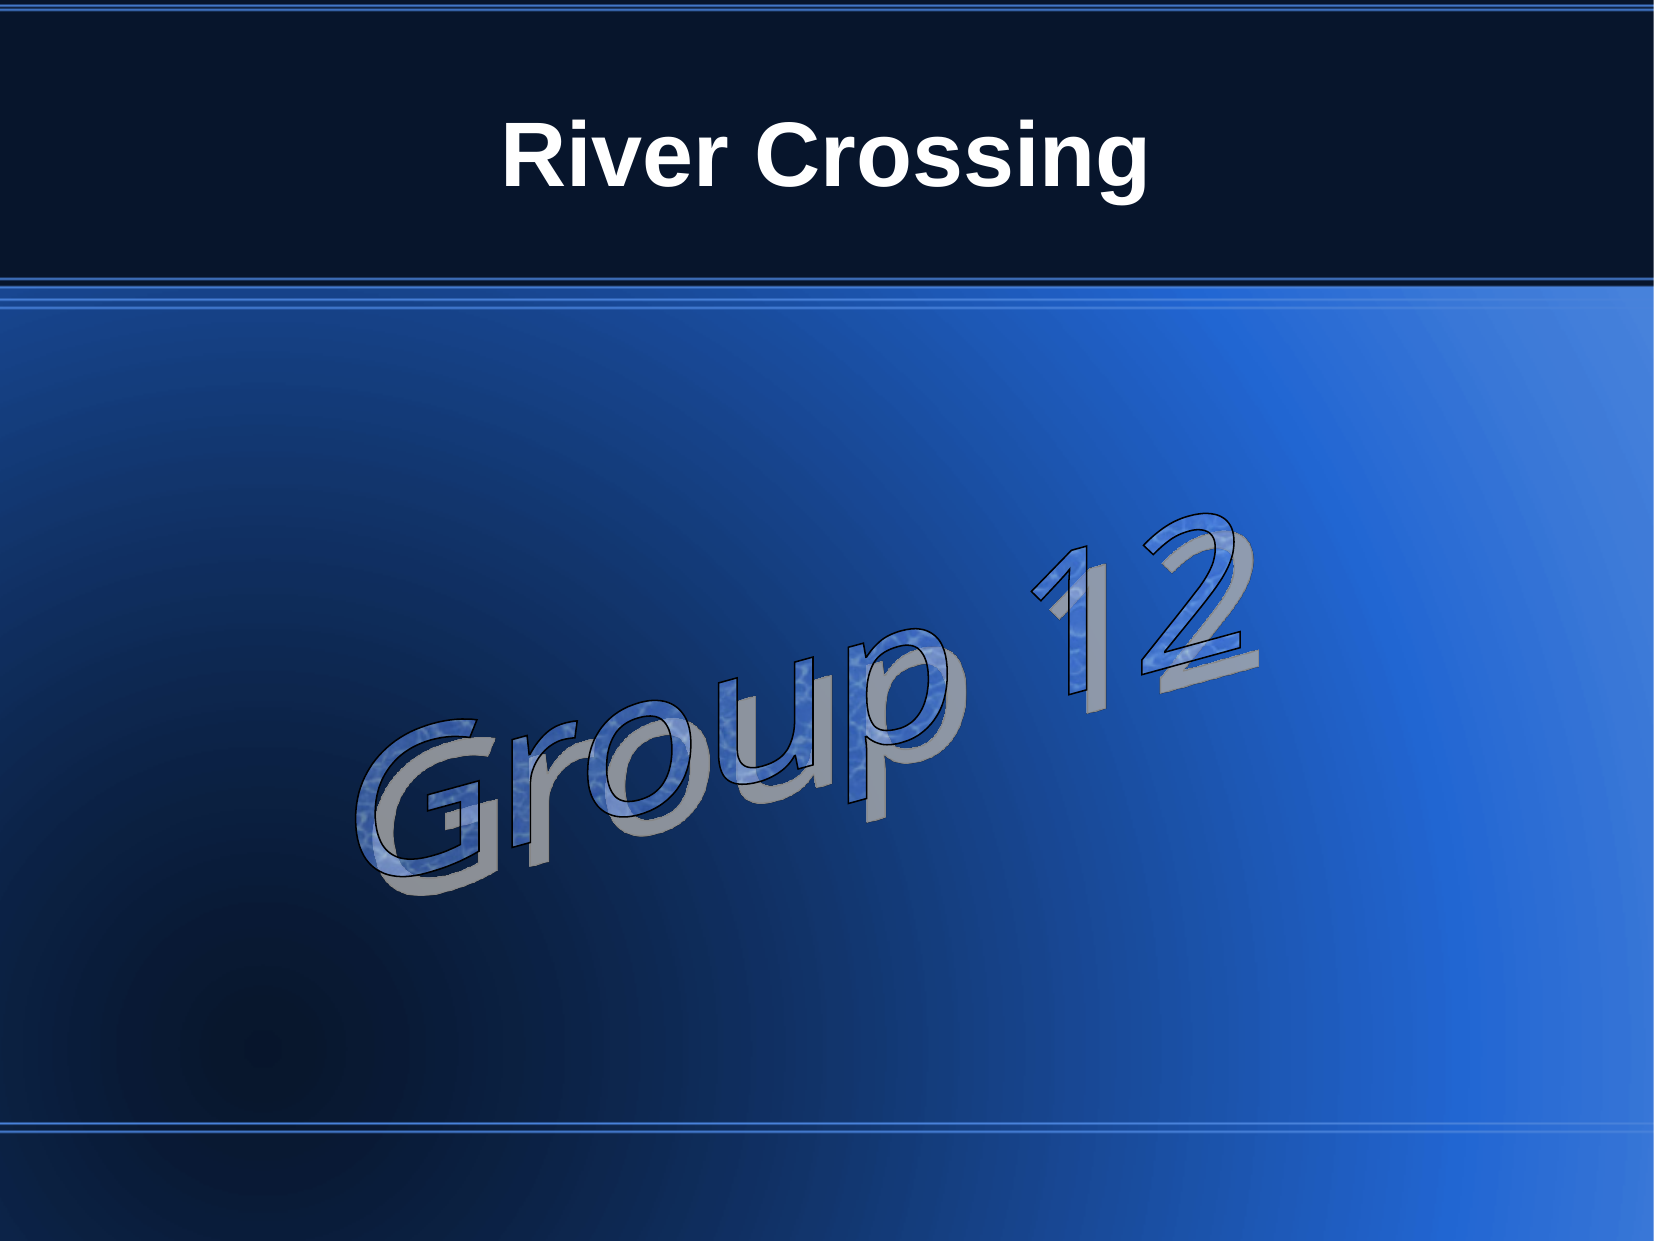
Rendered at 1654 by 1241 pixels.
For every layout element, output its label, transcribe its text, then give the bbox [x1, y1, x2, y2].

picture [0, 0, 1654, 1241]
text_box Group 12 [718, 657, 814, 785]
title River Crossing [82, 49, 1571, 257]
text_box Group 12 [1141, 513, 1241, 675]
text_box Group 12 [587, 700, 691, 817]
text_box Group 12 [355, 718, 479, 877]
text_box Group 12 [848, 628, 948, 804]
text_box Group 12 [1031, 546, 1087, 695]
text_box Group 12 [512, 720, 578, 848]
